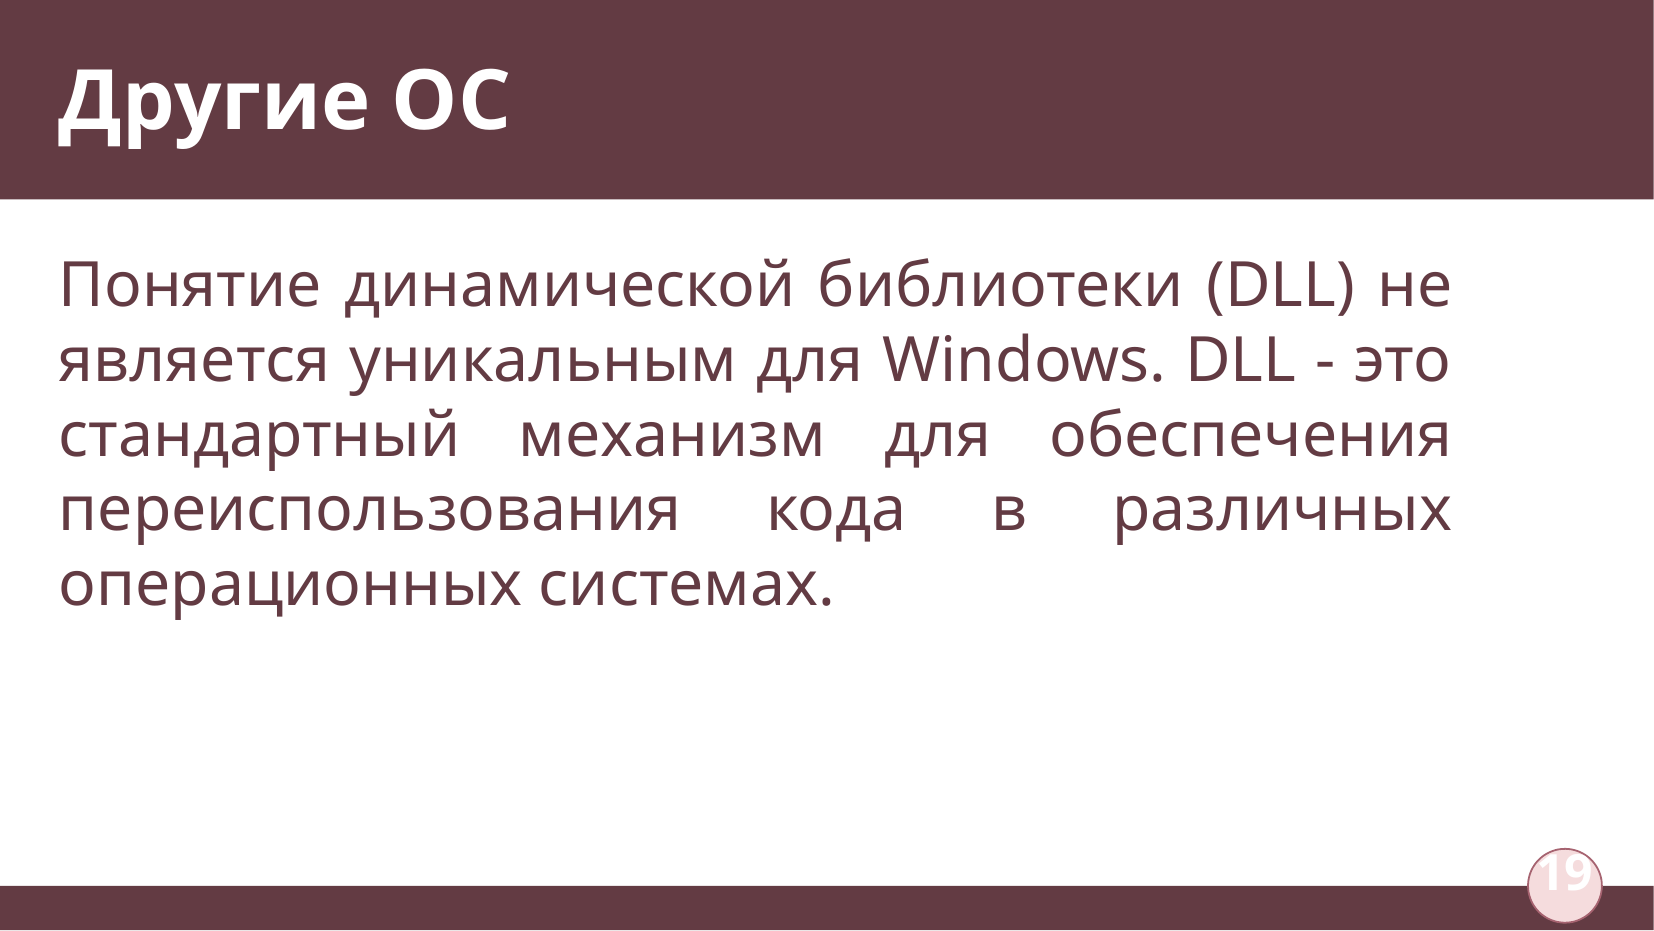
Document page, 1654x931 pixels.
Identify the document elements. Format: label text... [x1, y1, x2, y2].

title Другие ОС [59, 37, 1595, 155]
list Понятие динамической библиотеки (DLL) не является уникальным для Windows. DLL - это стандартный механизм для обеспечения переиспользования кода в различных операционных системах. [59, 243, 1595, 694]
